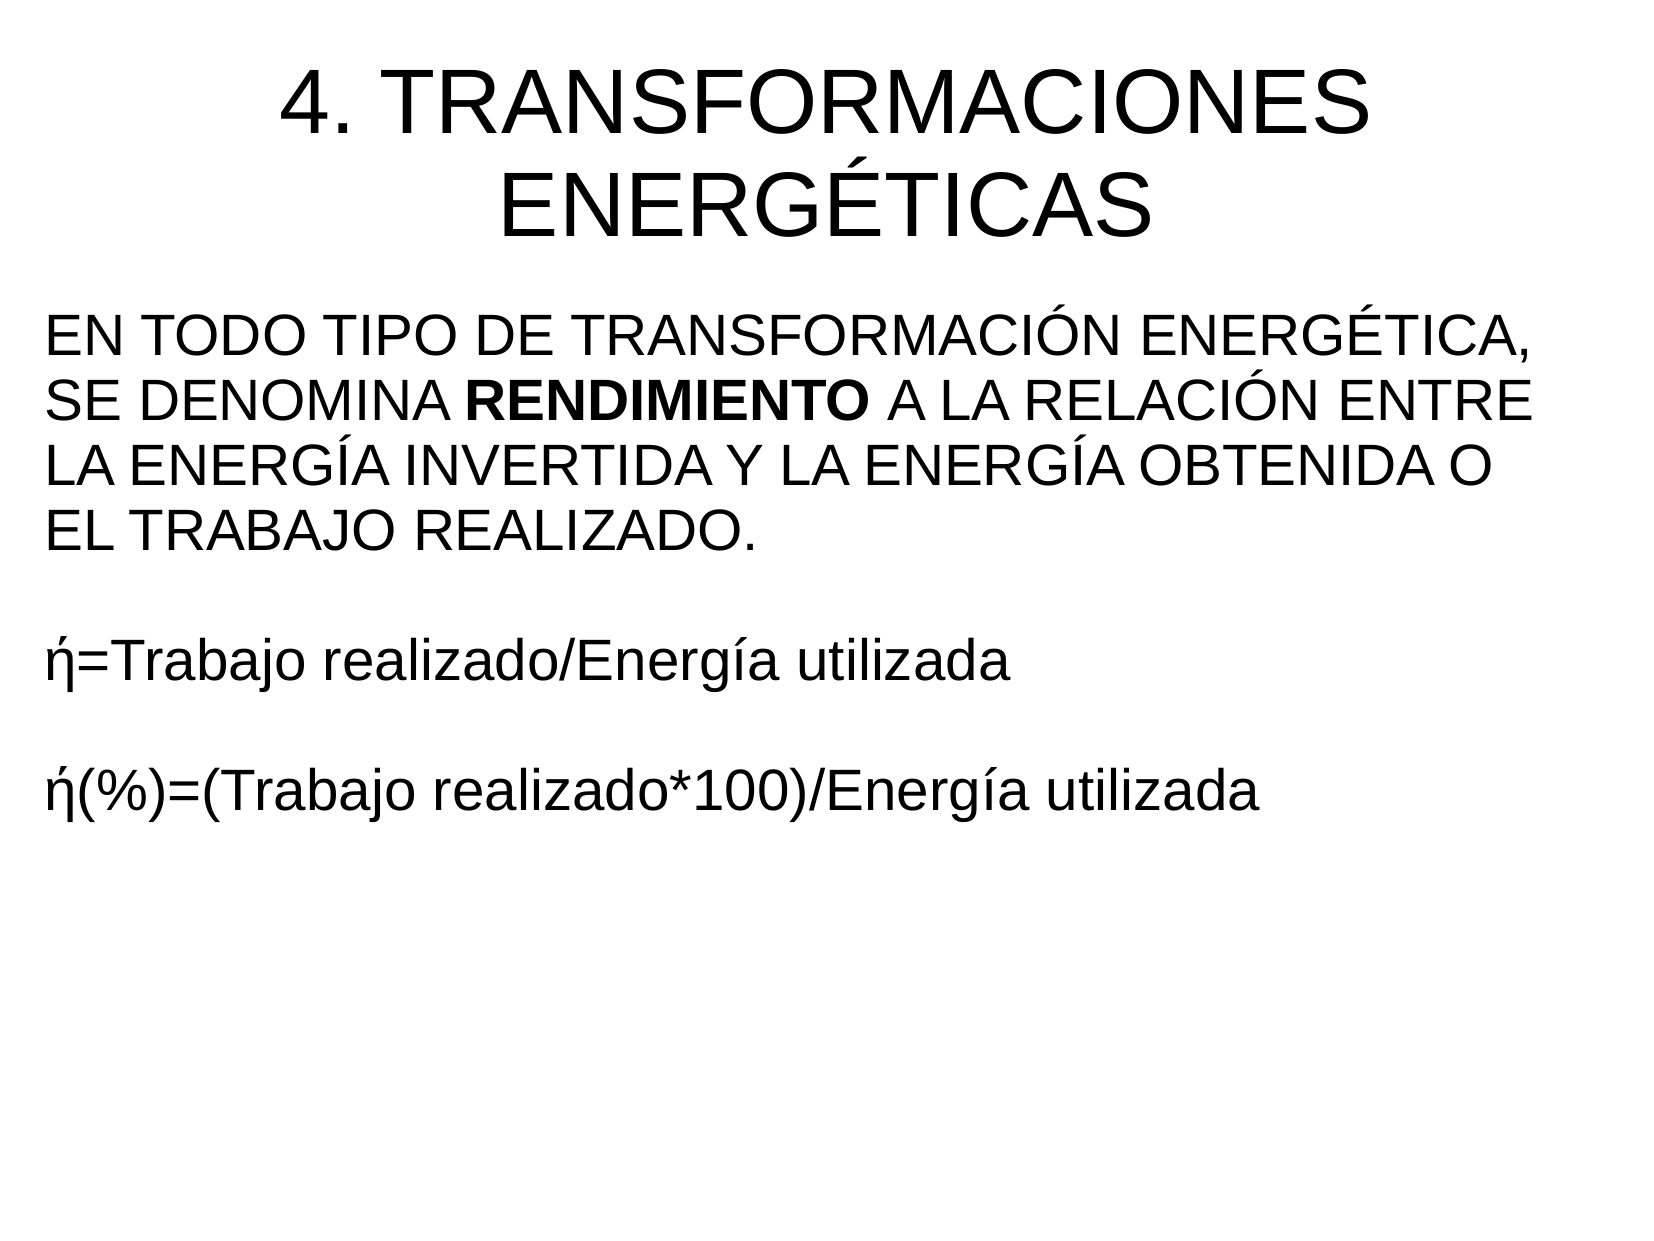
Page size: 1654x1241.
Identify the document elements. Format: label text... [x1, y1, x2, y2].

title 4. TRANSFORMACIONES ENERGÉTICAS [82, 49, 1571, 257]
text_box EN TODO TIPO DE TRANSFORMACIÓN ENERGÉTICA, SE DENOMINA RENDIMIENTO A LA RELACIÓN ENTRE LA ENERGÍA INVERTIDA Y LA ENERGÍA OBTENIDA O EL TRABAJO REALIZADO. ή=Trabajo realizado/Energía utilizada ή(%)=(Trabajo realizado*100)/Energía utilizada [29, 295, 1595, 1003]
